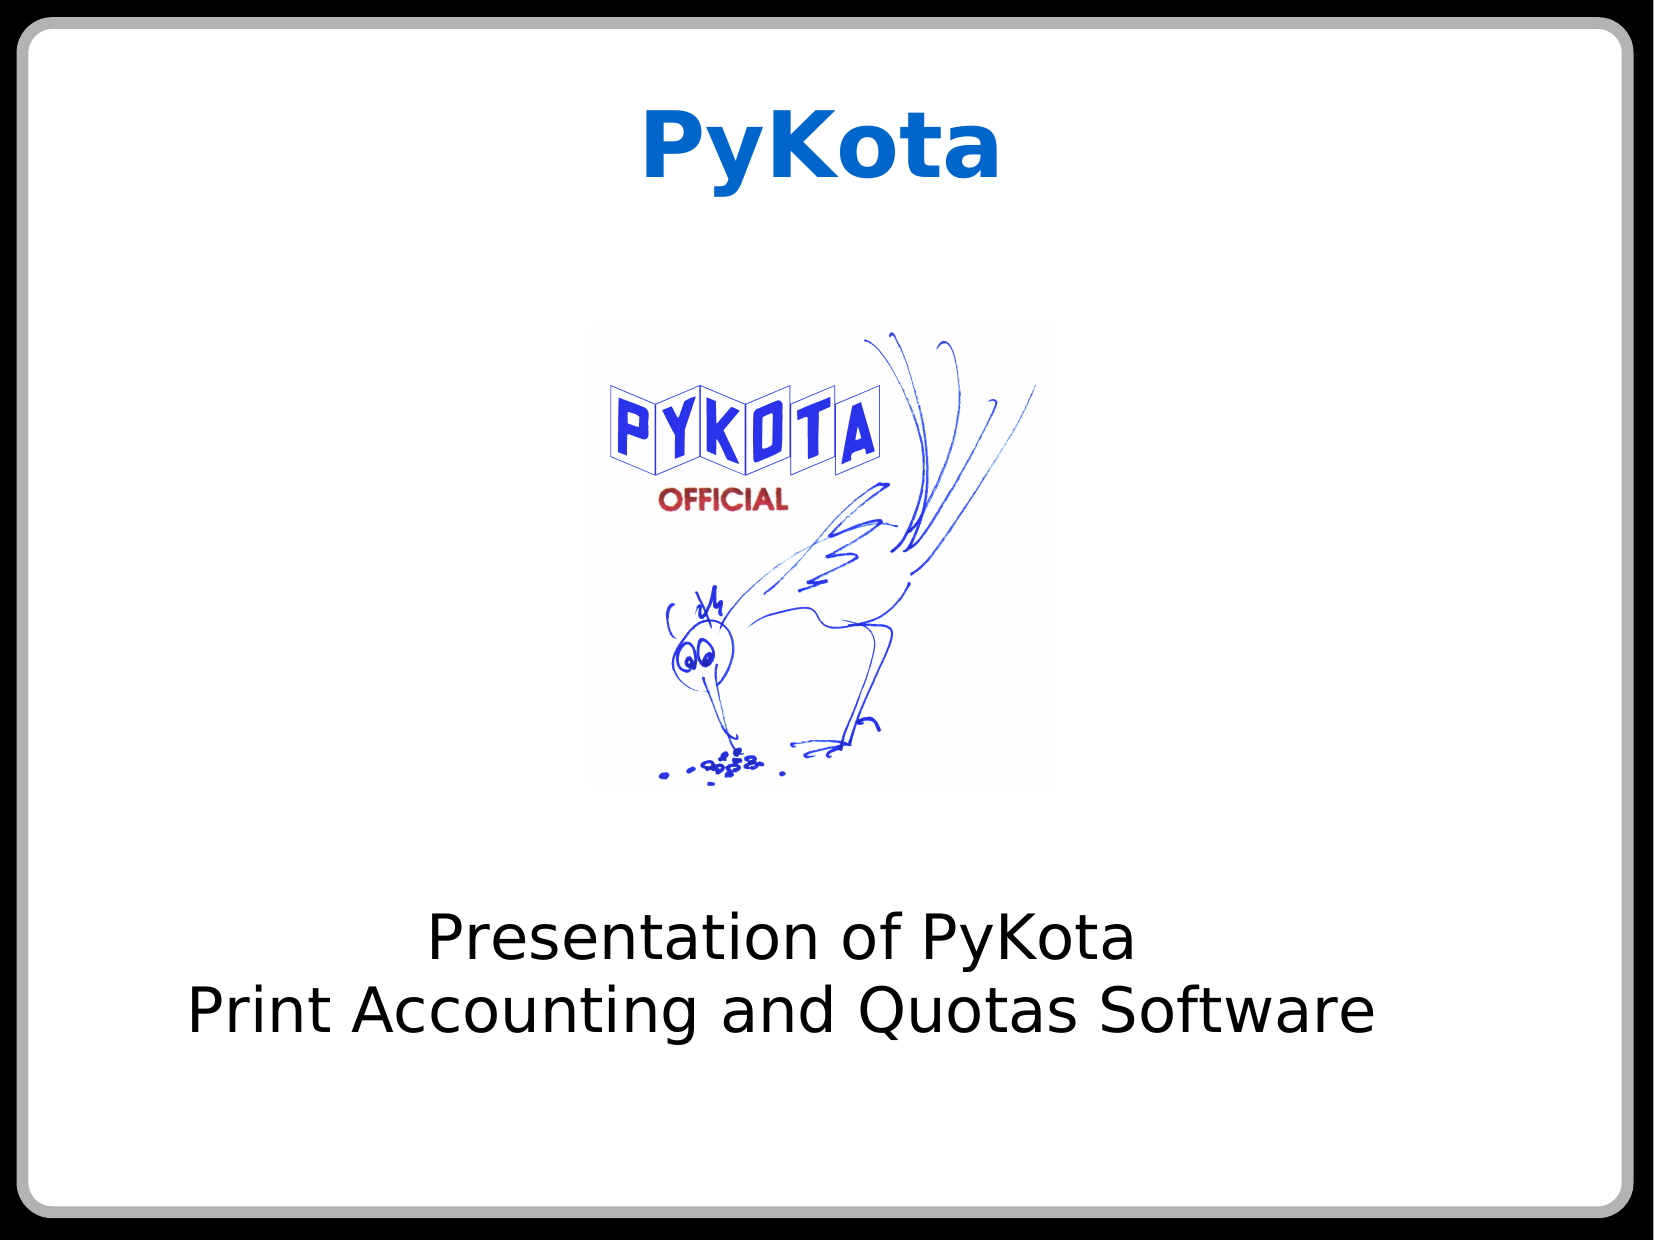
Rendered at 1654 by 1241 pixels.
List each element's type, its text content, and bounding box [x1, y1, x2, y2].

picture [590, 324, 1054, 788]
subtitle Presentation of PyKota Print Accounting and Quotas Software [147, 797, 1418, 1152]
title PyKota [67, 91, 1577, 199]
